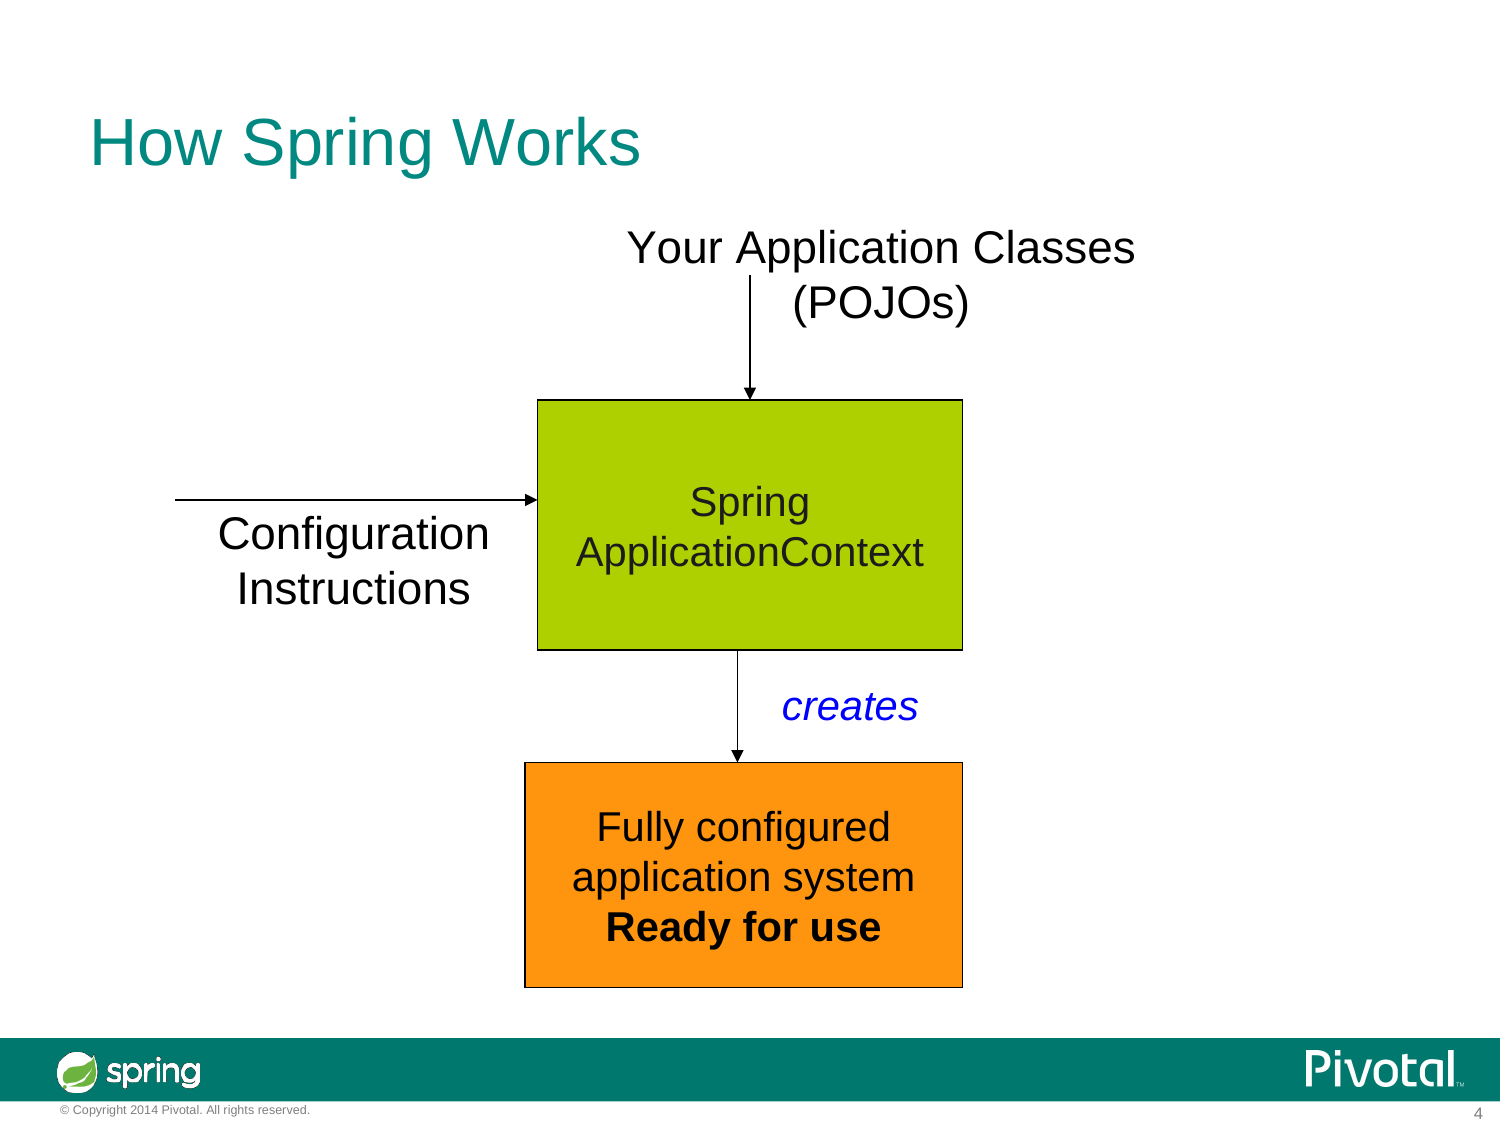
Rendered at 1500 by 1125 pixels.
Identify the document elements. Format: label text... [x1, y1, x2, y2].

text_box creates [767, 671, 935, 737]
text_box Configuration Instructions [202, 496, 506, 622]
title How Spring Works [75, 45, 1426, 233]
text_box Spring ApplicationContext [537, 399, 963, 650]
text_box Fully configured application system Ready for use [524, 762, 963, 988]
picture [32, 1041, 210, 1103]
picture [1306, 1050, 1464, 1087]
text_box Your Application Classes (POJOs) [543, 209, 1219, 336]
